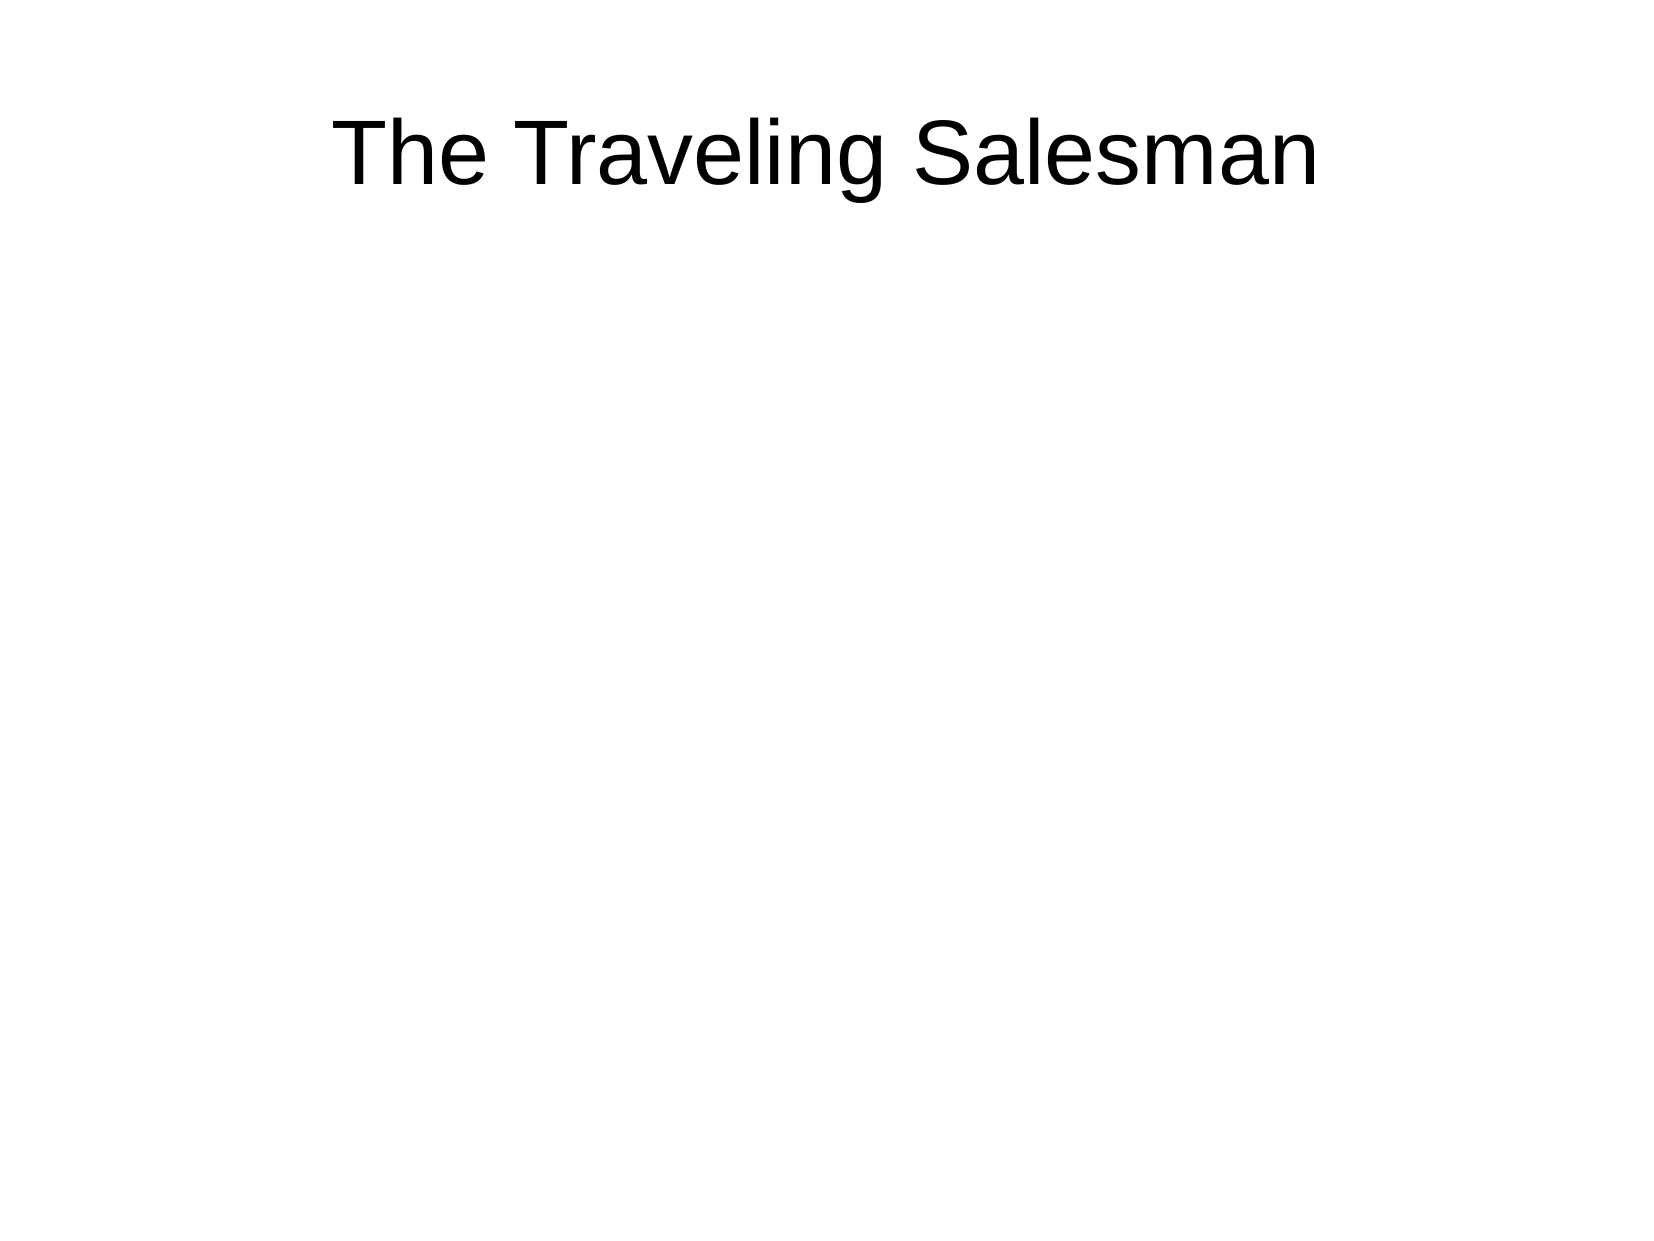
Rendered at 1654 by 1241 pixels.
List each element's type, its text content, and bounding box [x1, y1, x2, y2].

title The Traveling Salesman [82, 49, 1571, 257]
